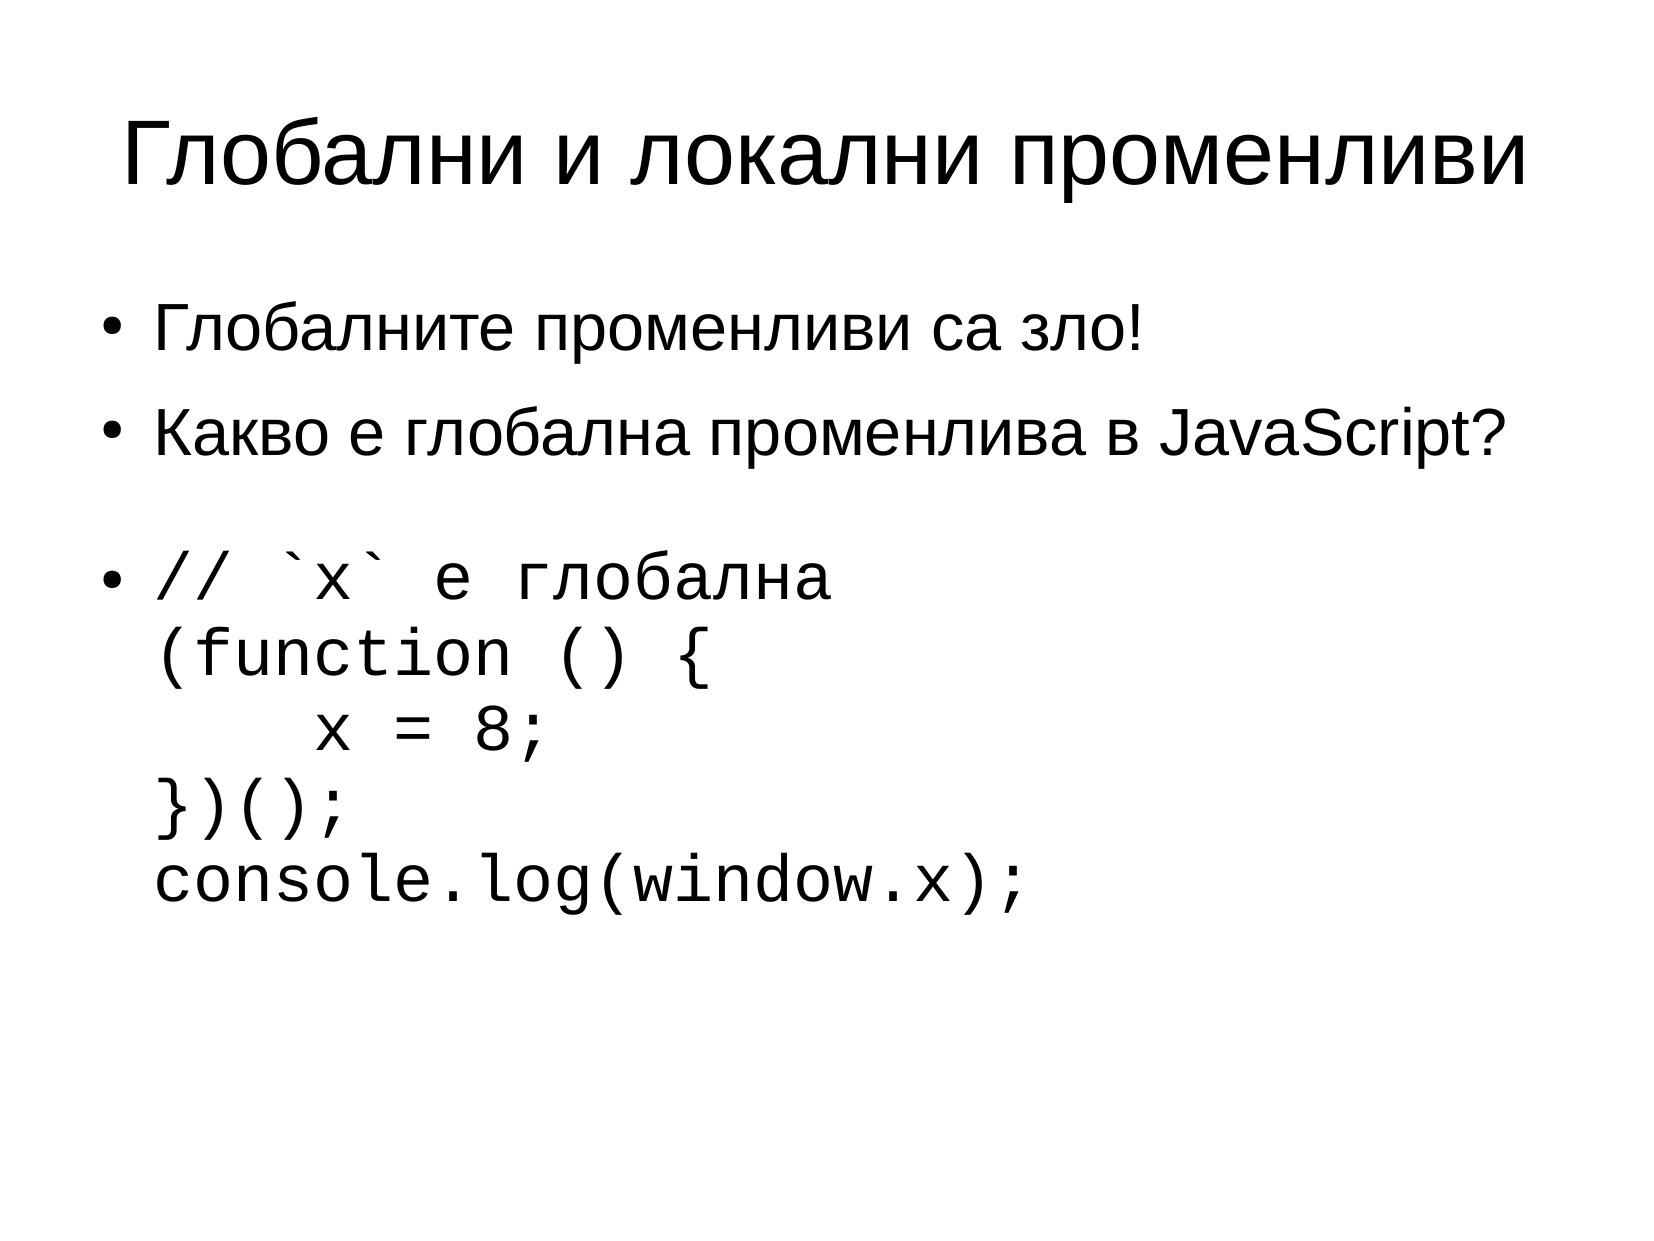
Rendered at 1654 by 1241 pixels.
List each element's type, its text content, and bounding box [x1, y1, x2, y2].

list Глобалните променливи са зло! Какво е глобална променлива в JavaScript? // `x` е глобална (function () { x = 8; })(); console.log(window.x); [82, 290, 1571, 1010]
title Глобални и локални променливи [82, 49, 1571, 257]
